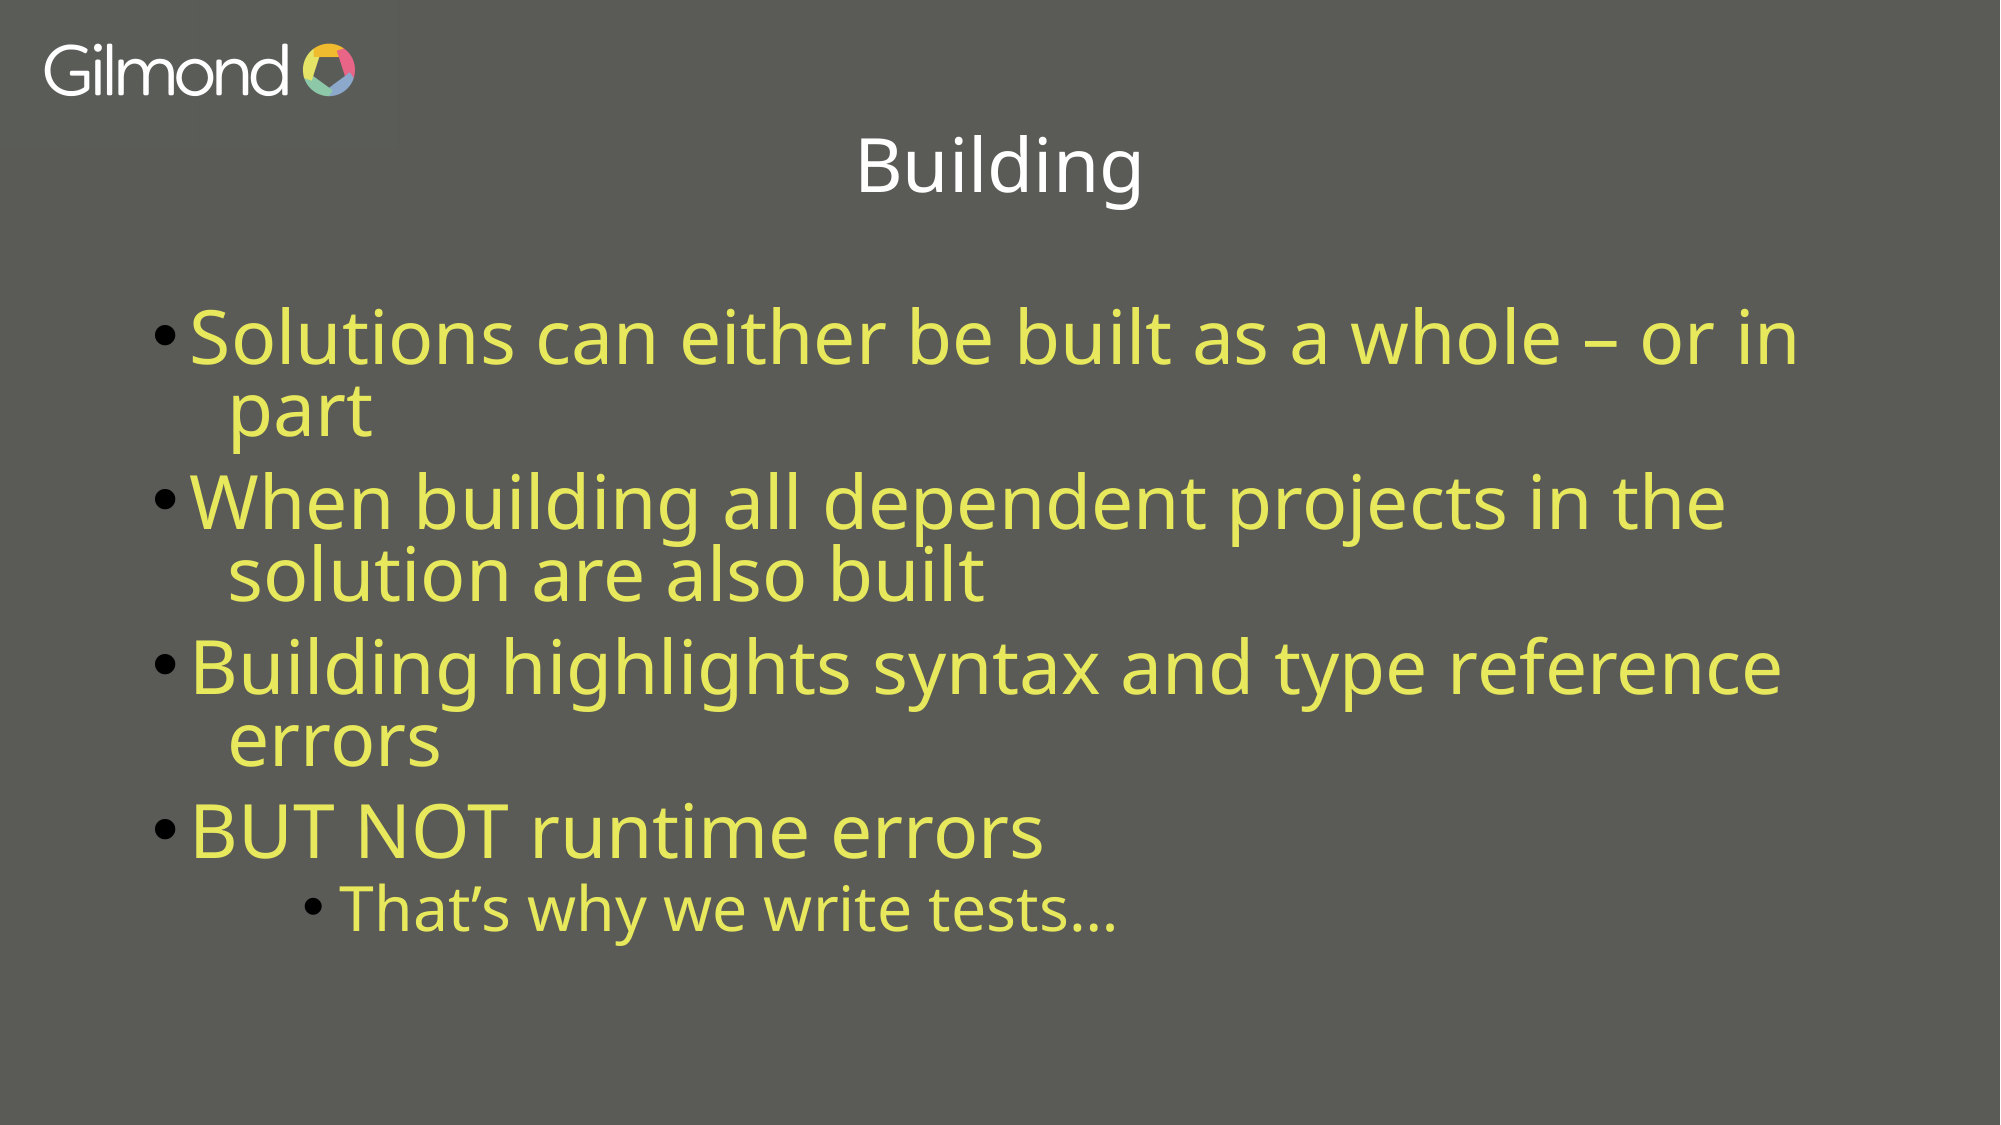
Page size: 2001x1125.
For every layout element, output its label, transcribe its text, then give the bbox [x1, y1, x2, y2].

list Solutions can either be built as a whole – or in part When building all dependent projects in the solution are also built Building highlights syntax and type reference errors BUT NOT runtime errors That’s why we write tests… [137, 299, 1863, 1014]
picture [0, 0, 399, 149]
title Building [137, 59, 1863, 278]
